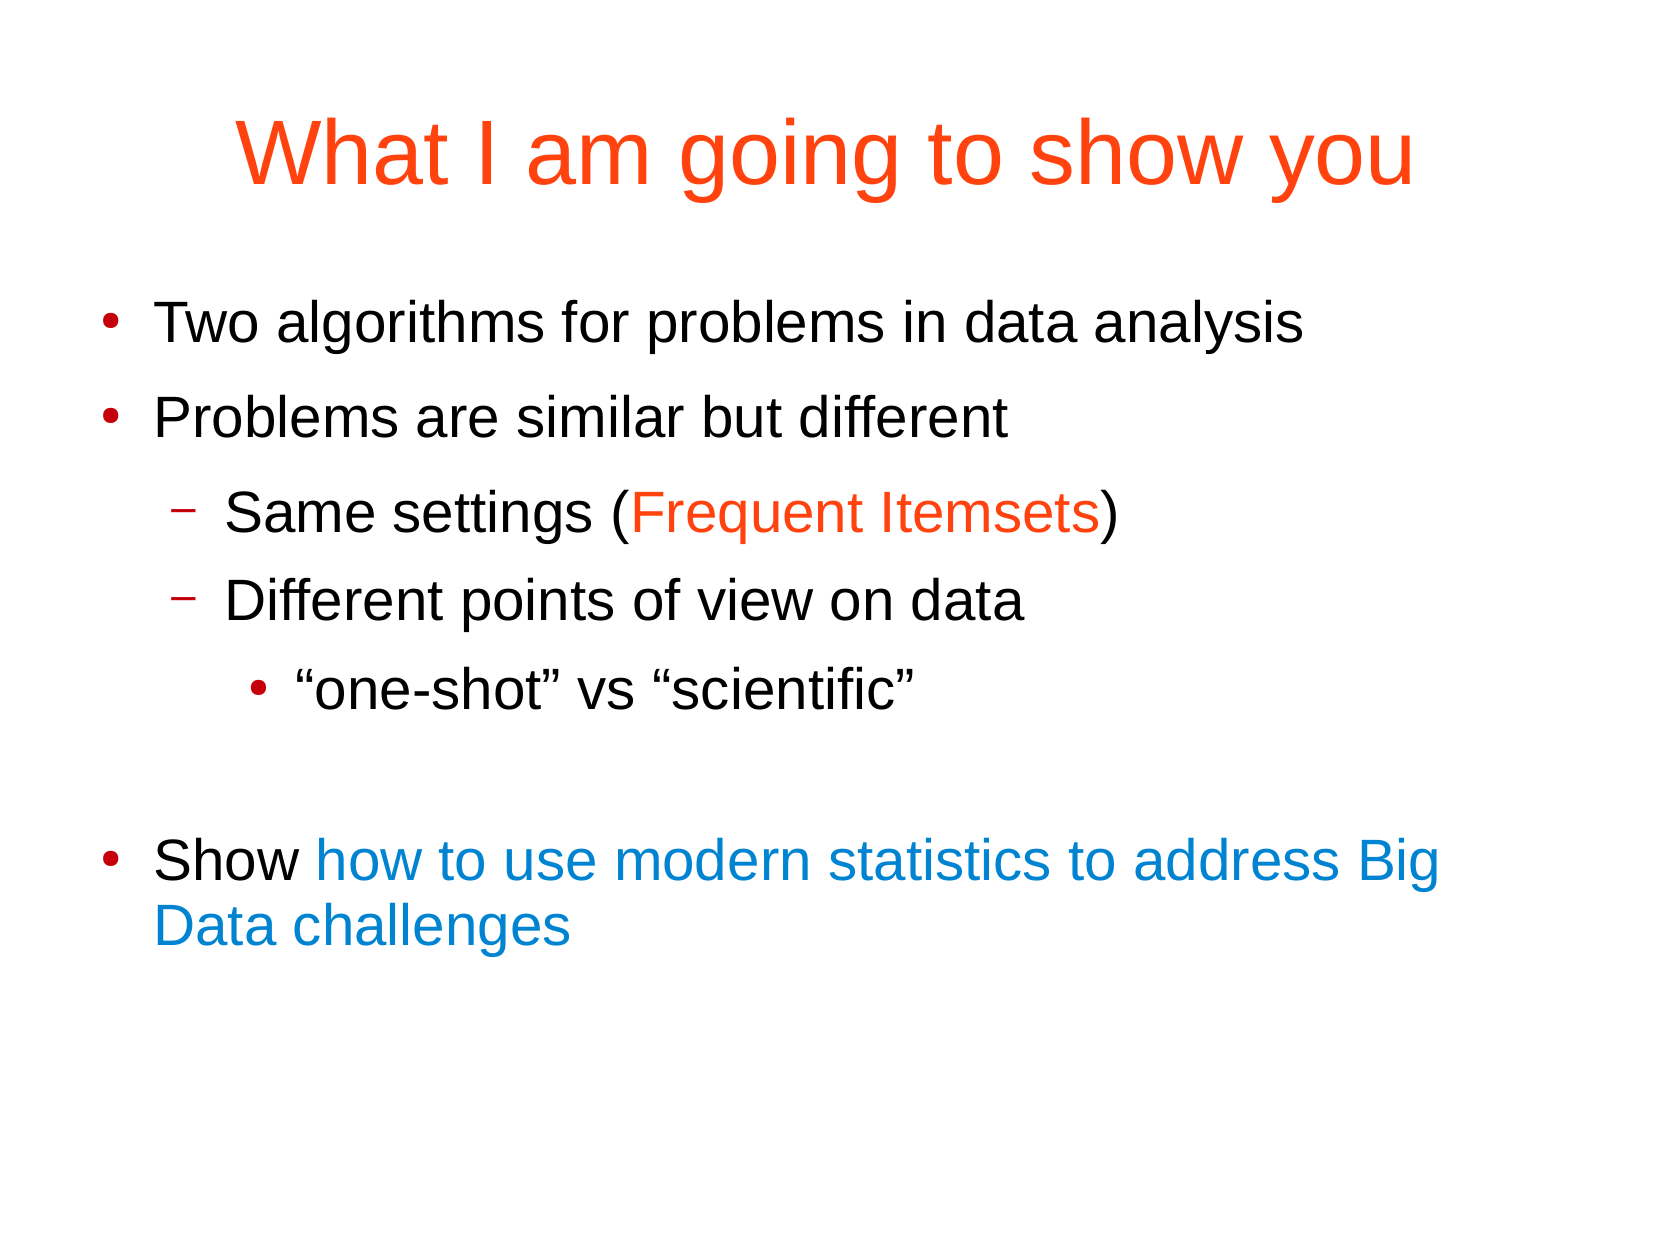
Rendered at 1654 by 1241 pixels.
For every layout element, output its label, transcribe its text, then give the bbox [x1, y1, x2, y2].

title What I am going to show you [82, 49, 1571, 257]
list Two algorithms for problems in data analysis Problems are similar but different Same settings (Frequent Itemsets) Different points of view on data “one-shot” vs “scientific” Show how to use modern statistics to address Big Data challenges [82, 290, 1538, 1126]
